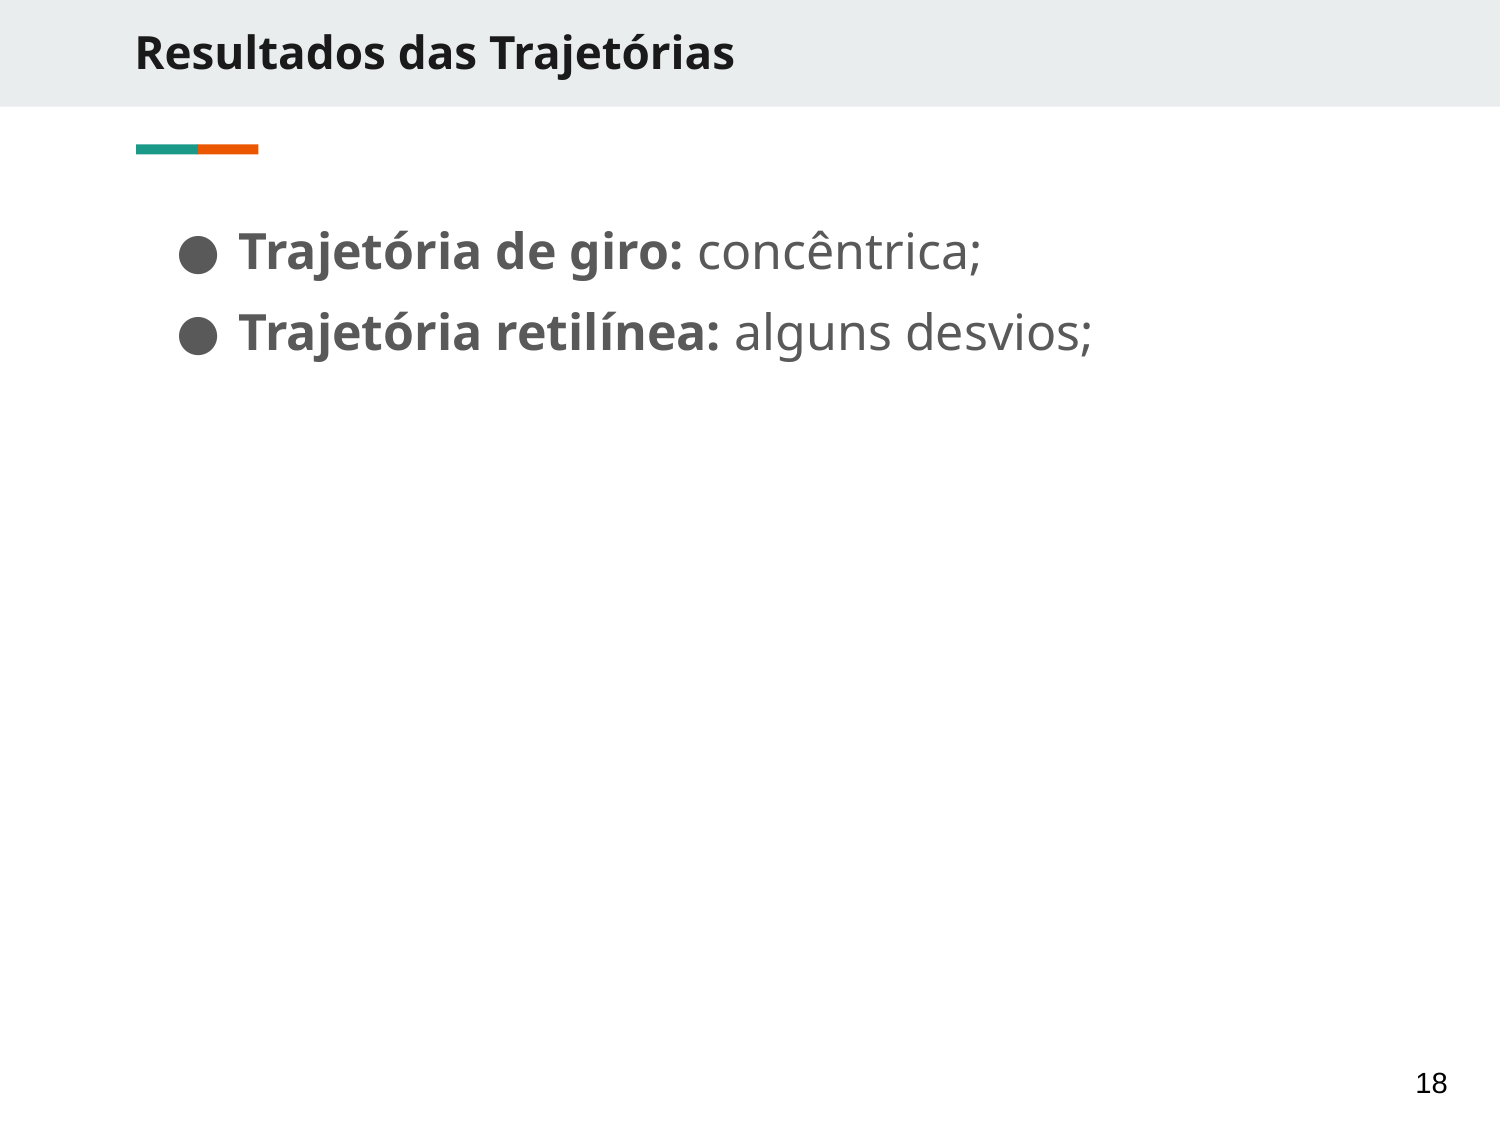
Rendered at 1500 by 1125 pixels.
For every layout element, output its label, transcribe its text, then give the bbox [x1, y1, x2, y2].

title Resultados das Trajetórias [119, 8, 1381, 126]
slide_number 18 [1400, 1038, 1491, 1125]
list Trajetória de giro: concêntrica; Trajetória retilínea: alguns desvios; [148, 204, 1393, 392]
